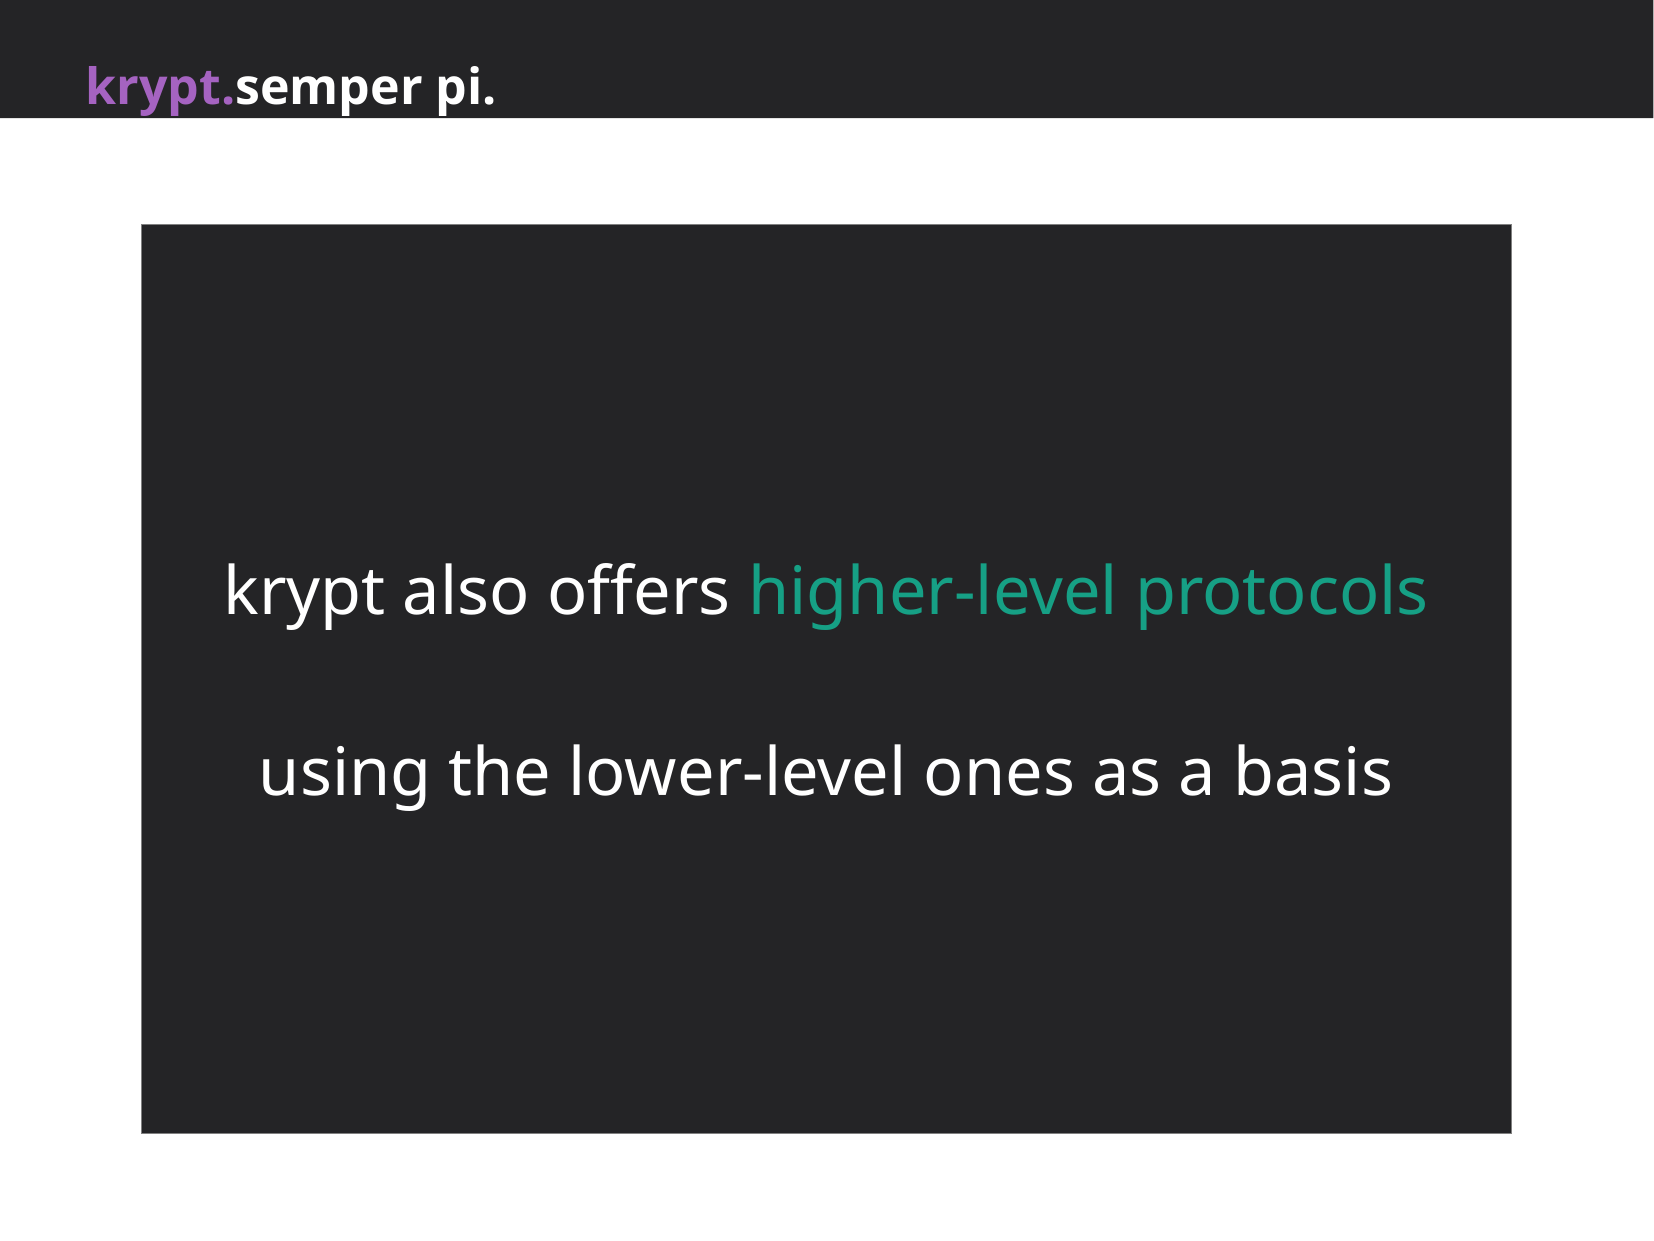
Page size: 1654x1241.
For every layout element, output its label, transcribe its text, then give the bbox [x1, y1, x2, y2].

text_box krypt.semper pi. [70, 43, 544, 119]
text_box [0, 0, 1654, 119]
text_box krypt also offers higher-level protocols using the lower-level ones as a basis [141, 224, 1512, 1134]
